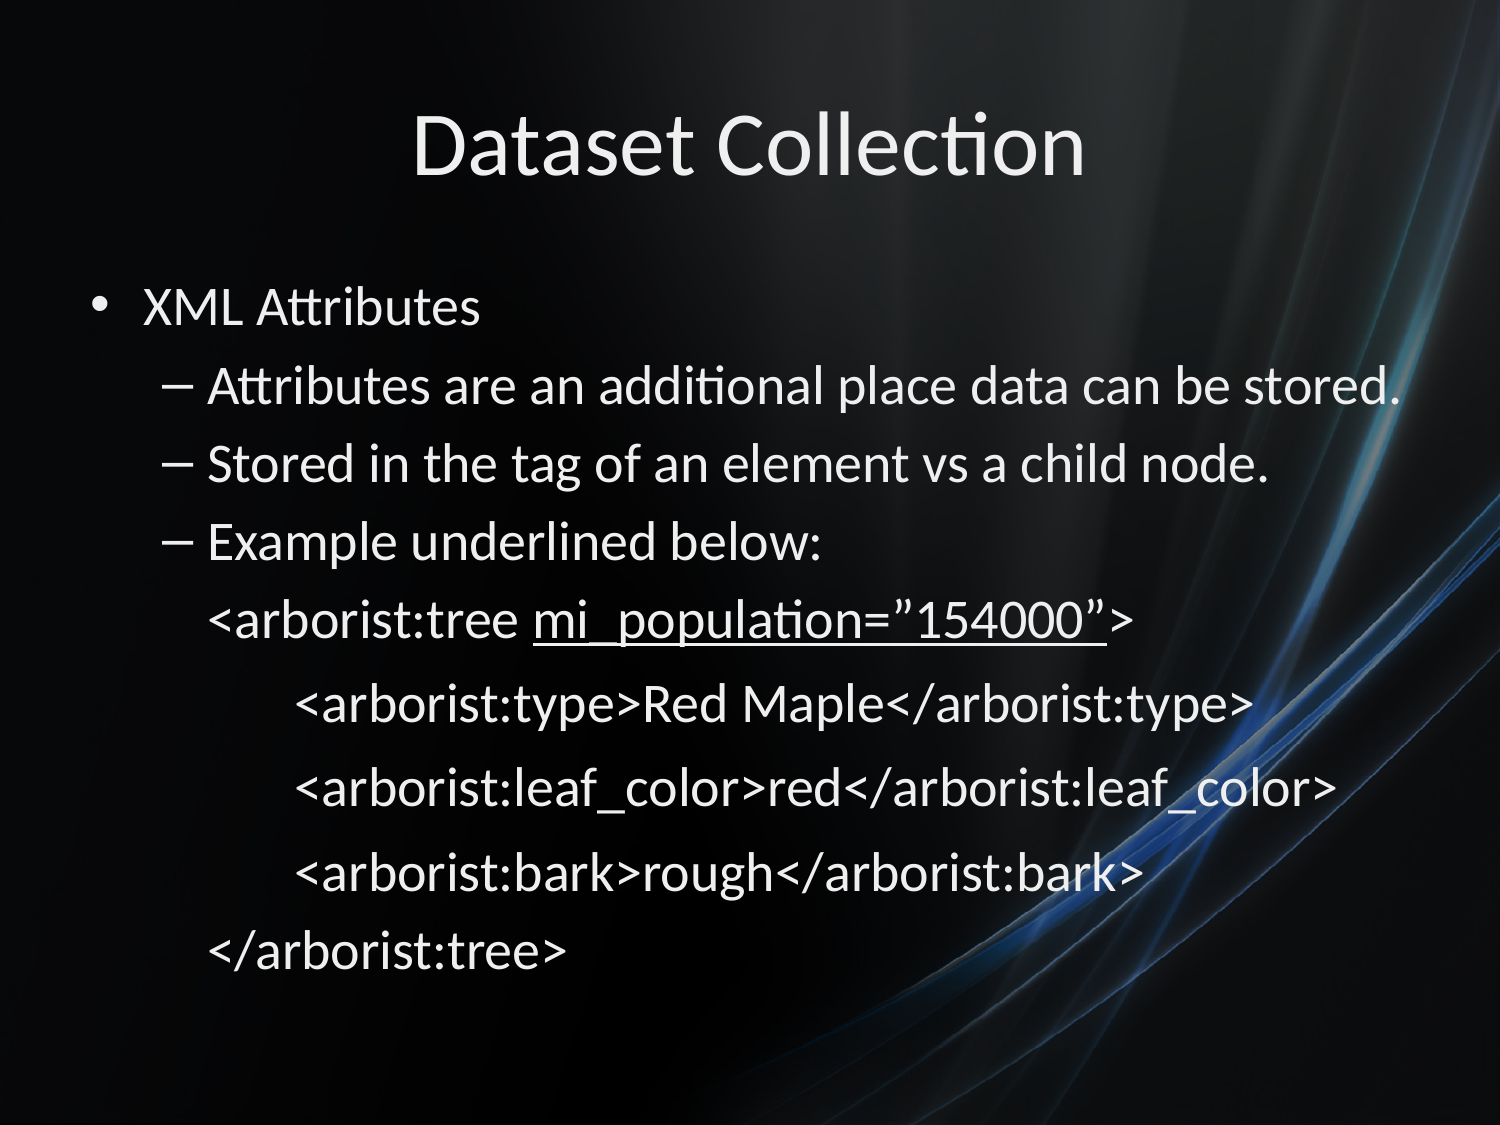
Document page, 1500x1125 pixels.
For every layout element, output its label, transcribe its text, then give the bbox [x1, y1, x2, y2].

list XML Attributes Attributes are an additional place data can be stored. Stored in the tag of an element vs a child node. Example underlined below: <arborist:tree mi_population=”154000”> <arborist:type>Red Maple</arborist:type> <arborist:leaf_color>red</arborist:leaf_color> <arborist:bark>rough</arborist:bark> </arborist:tree> [75, 262, 1425, 1005]
title Dataset Collection [75, 45, 1425, 233]
picture [0, 0, 1500, 1125]
